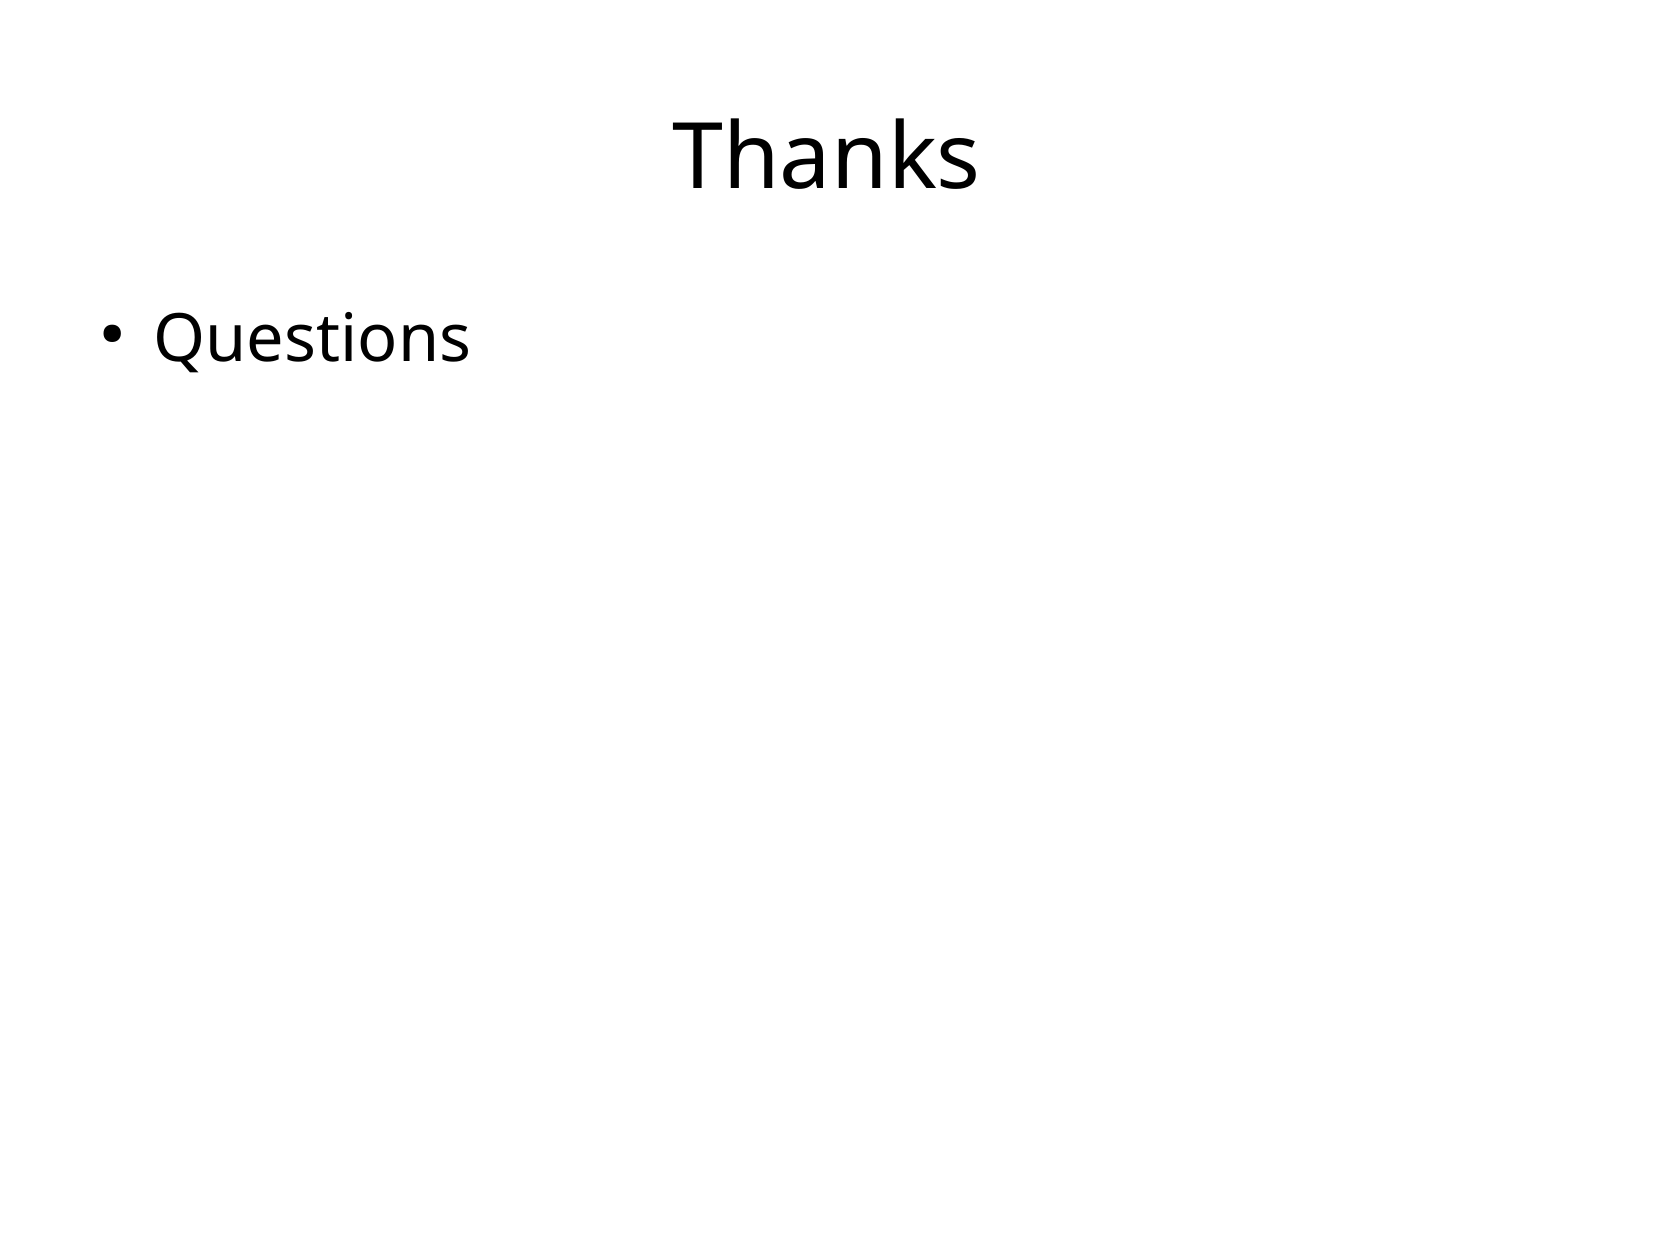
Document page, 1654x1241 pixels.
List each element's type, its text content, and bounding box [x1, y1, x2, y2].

list Questions [82, 290, 1571, 1010]
title Thanks [82, 49, 1571, 257]
